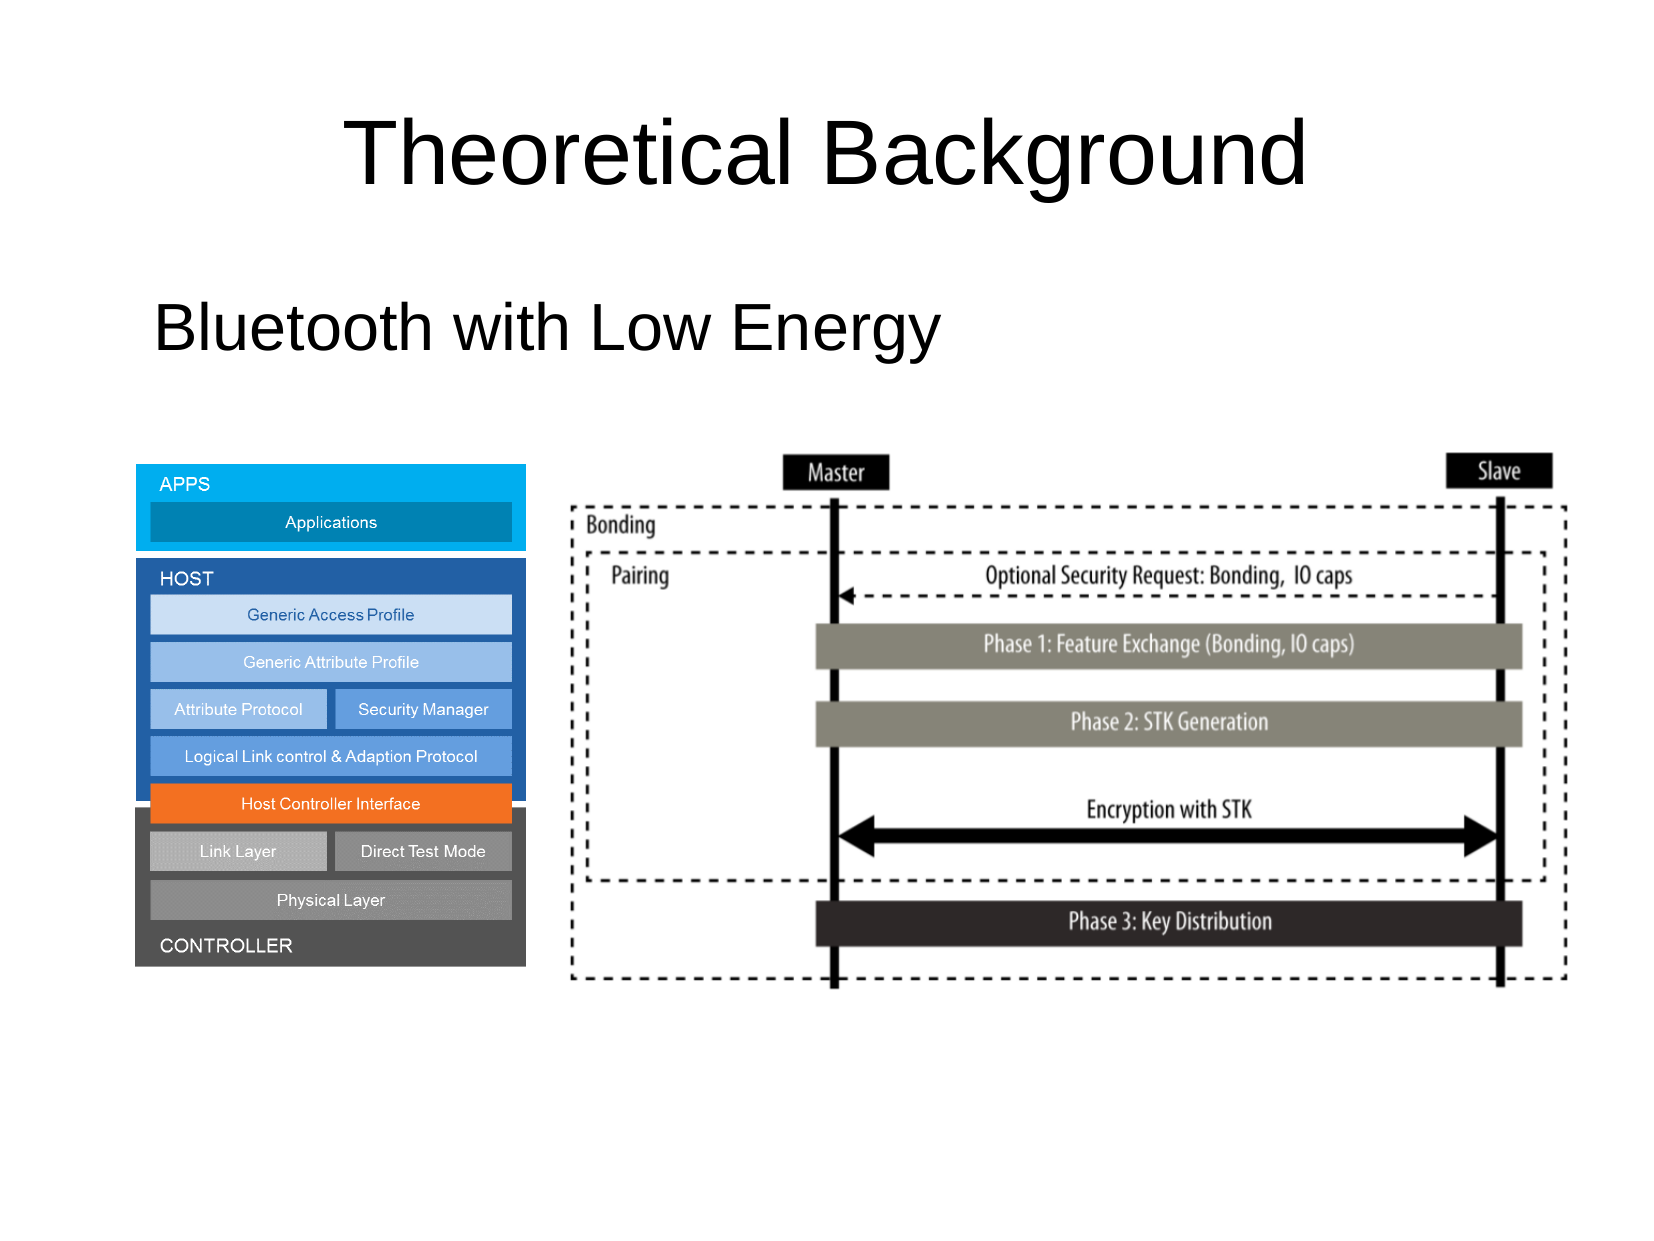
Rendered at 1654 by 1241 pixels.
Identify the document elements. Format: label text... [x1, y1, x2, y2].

list Bluetooth with Low Energy [82, 290, 1571, 1010]
picture [187, 478, 194, 490]
title Theoretical Background [82, 49, 1571, 257]
picture [555, 449, 1584, 995]
picture [135, 552, 526, 968]
